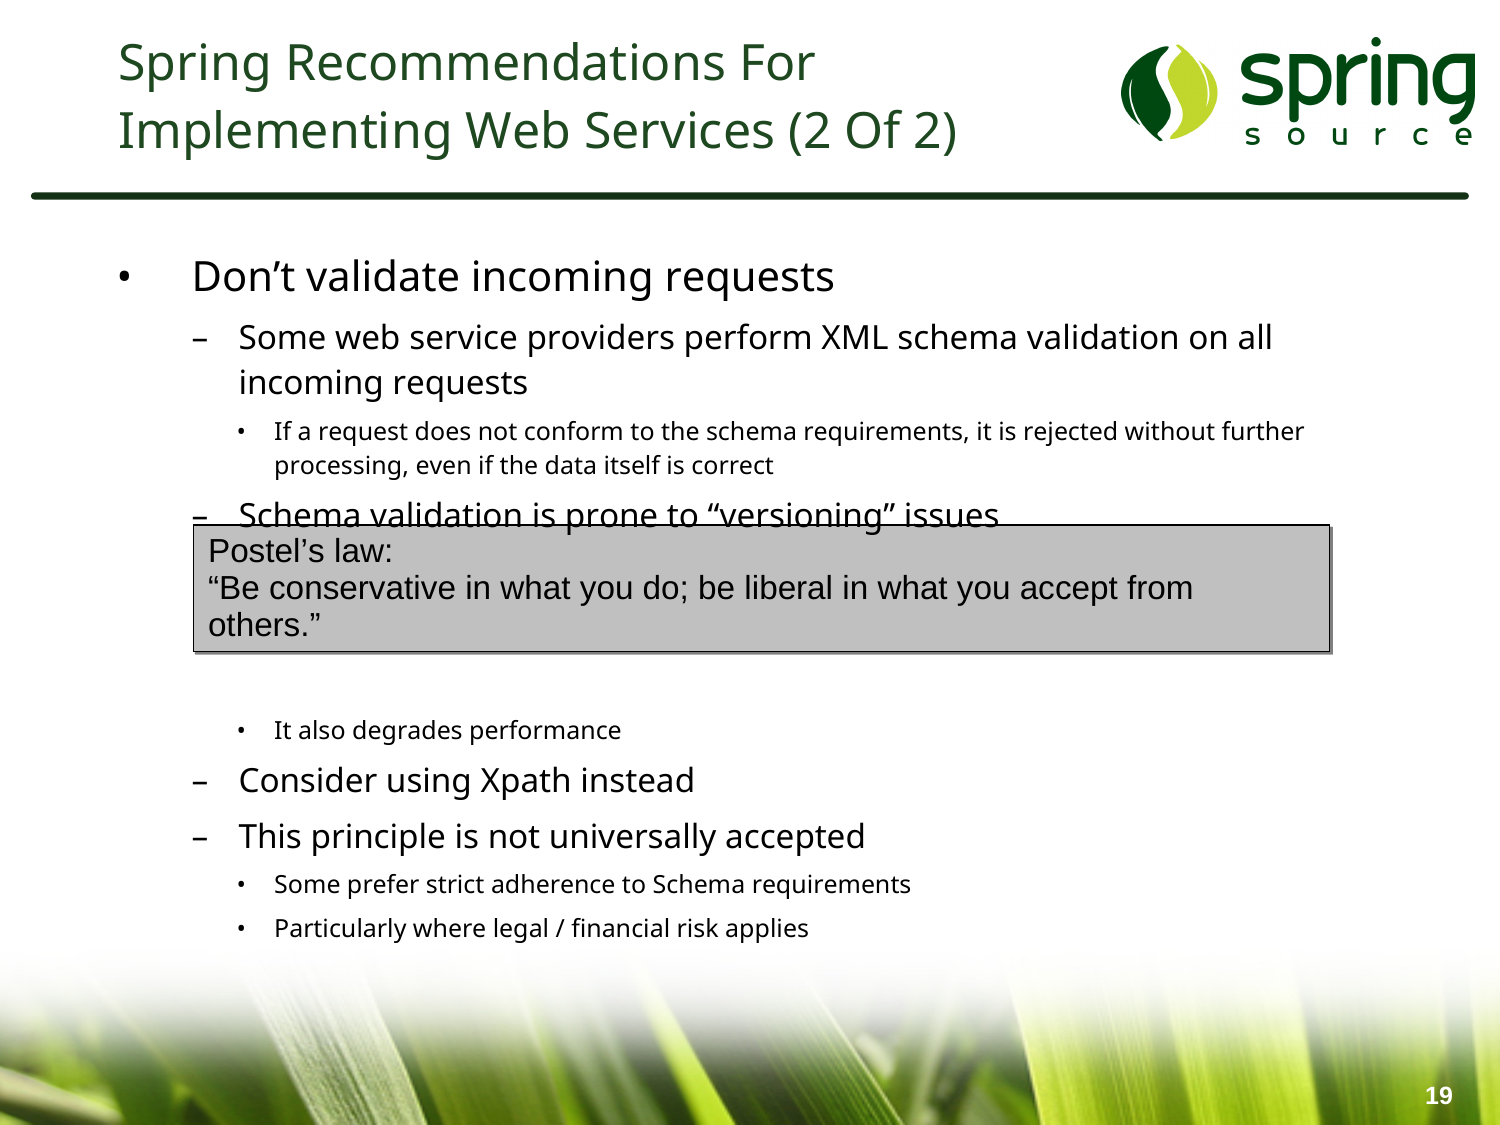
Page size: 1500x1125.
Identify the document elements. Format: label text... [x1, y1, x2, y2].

picture [0, 944, 1500, 1125]
list Don’t validate incoming requests Some web service providers perform XML schema validation on all incoming requests If a request does not conform to the schema requirements, it is rejected without further processing, even if the data itself is correct Schema validation is prone to “versioning” issues It also degrades performance Consider using Xpath instead This principle is not universally accepted Some prefer strict adherence to Schema requirements Particularly where legal / financial risk applies [101, 238, 1395, 939]
picture [1136, 37, 1475, 145]
title Spring Recommendations For Implementing Web Services (2 Of 2) [103, 13, 1136, 176]
